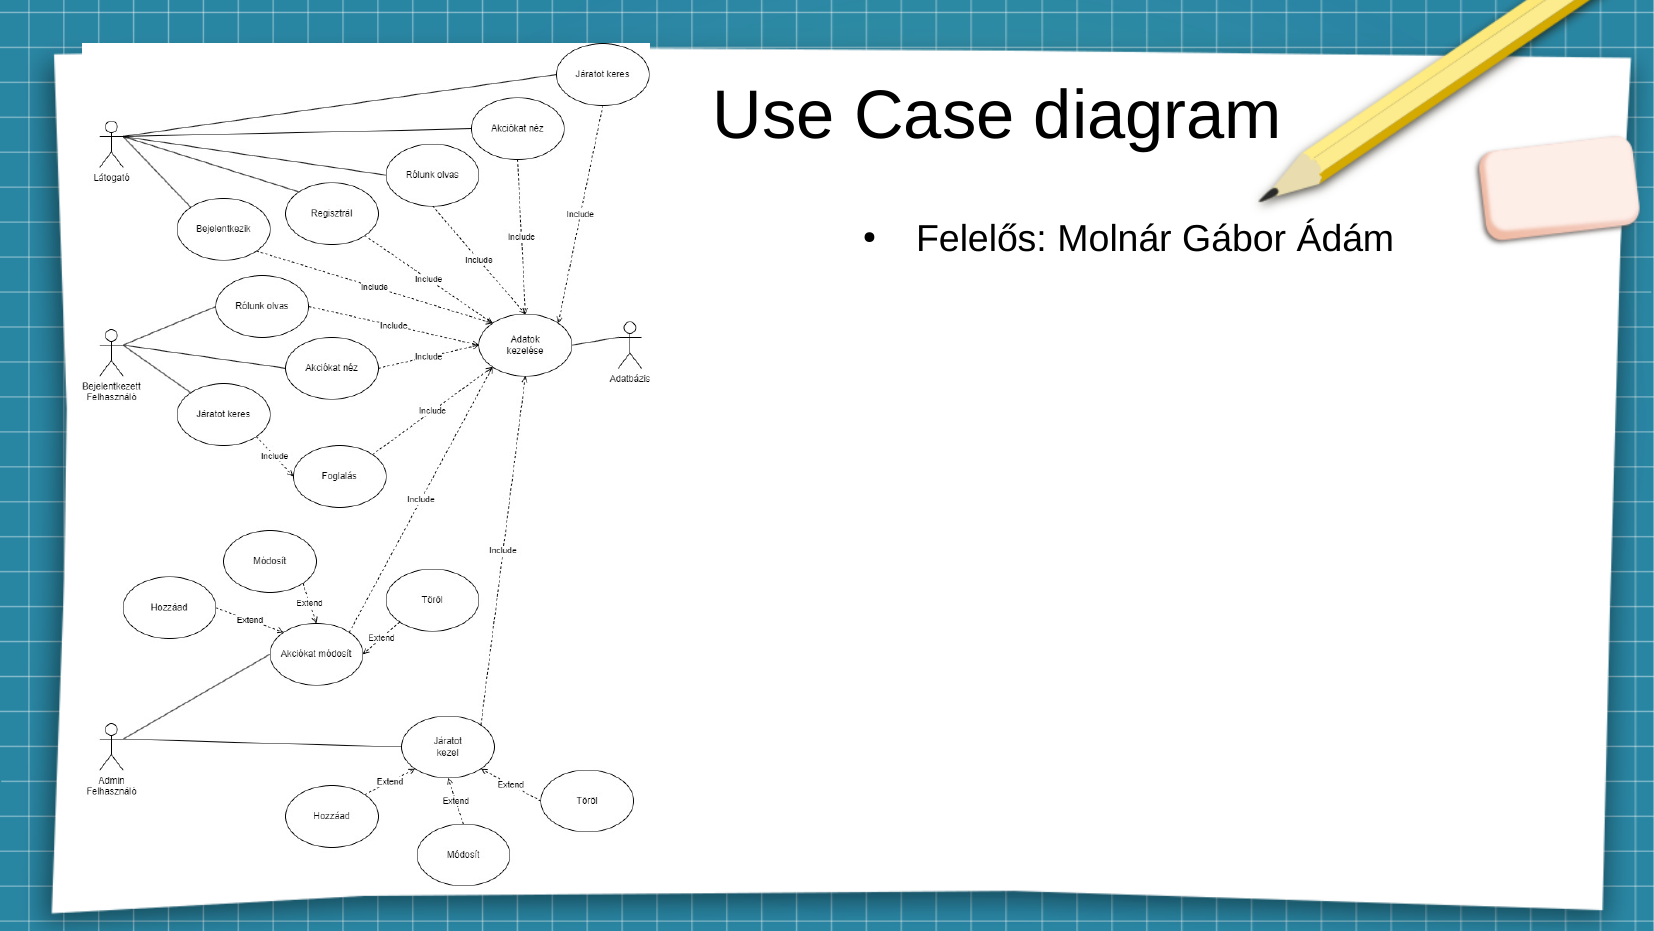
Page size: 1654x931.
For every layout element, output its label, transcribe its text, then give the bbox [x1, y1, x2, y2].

title Use Case diagram [82, 37, 1571, 193]
list Felelős: Molnár Gábor Ádám [845, 217, 1572, 475]
picture [0, 0, 1654, 931]
